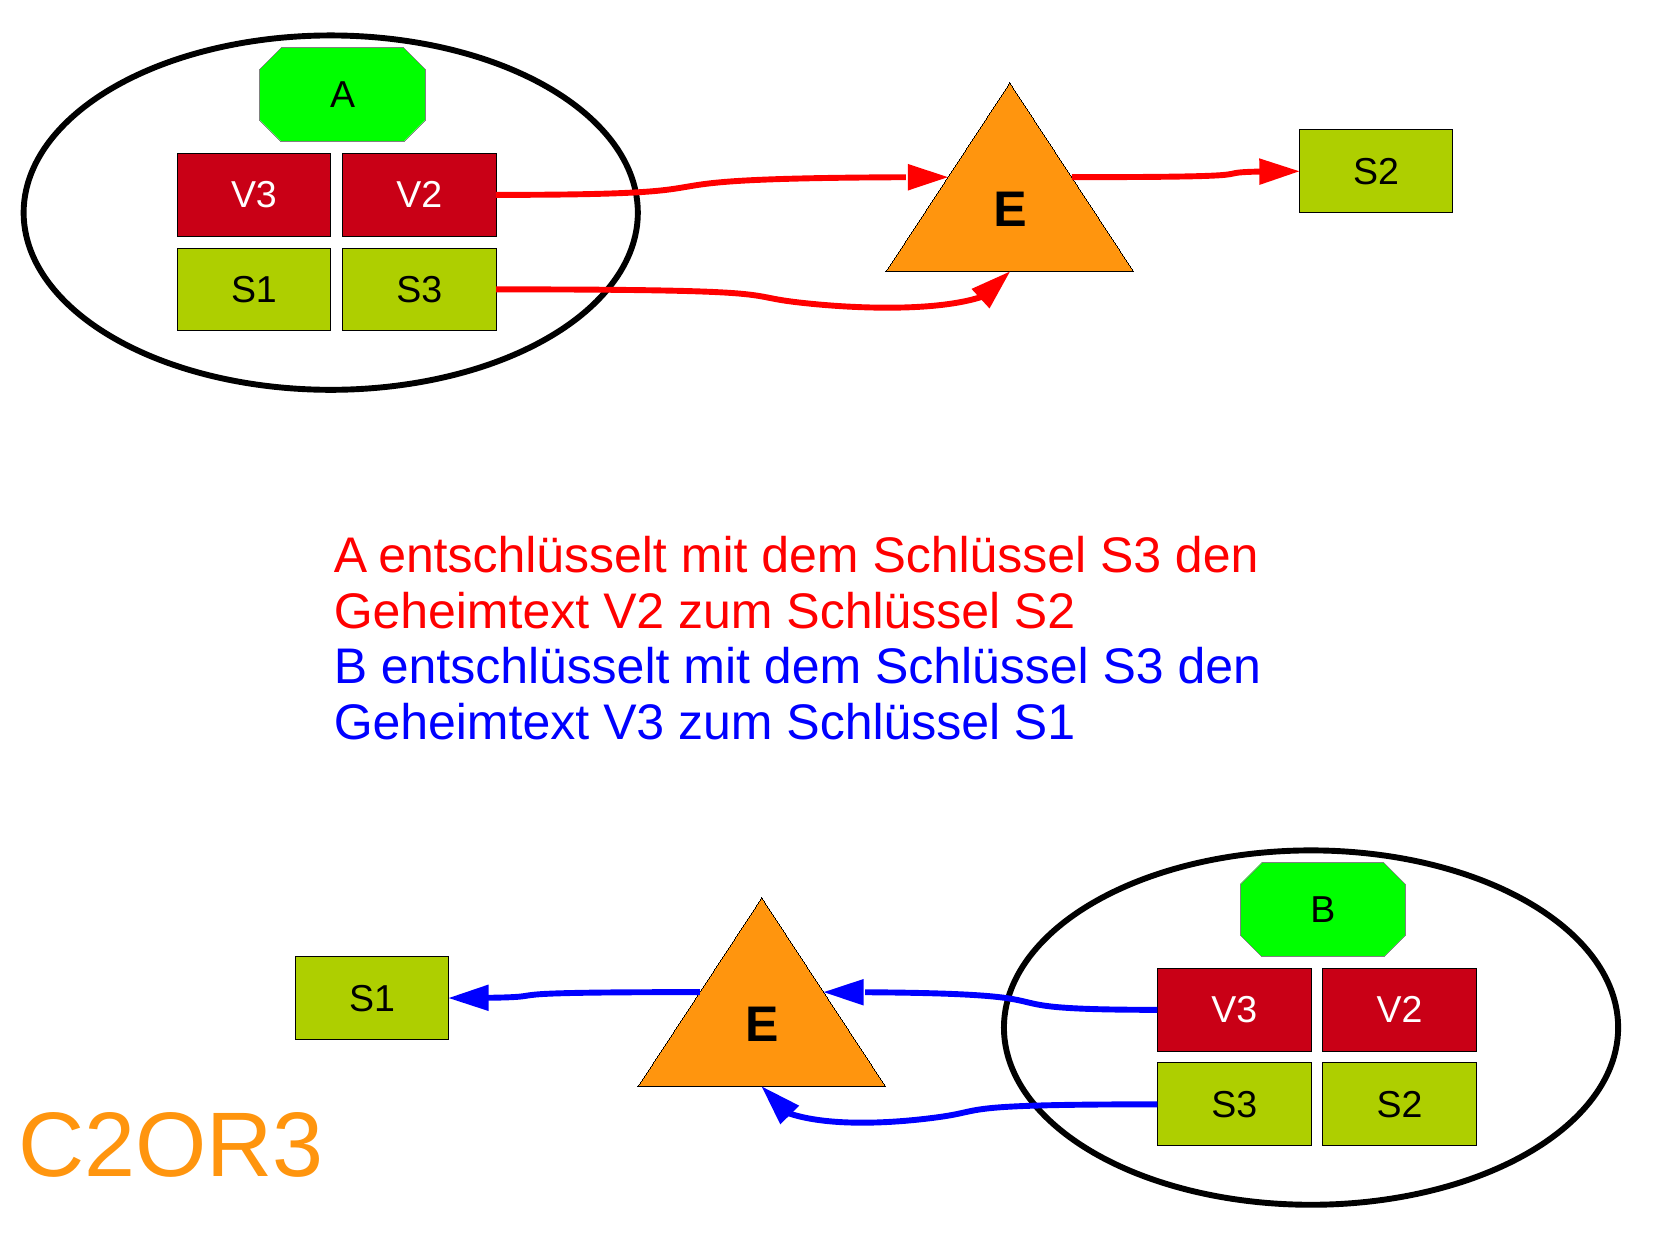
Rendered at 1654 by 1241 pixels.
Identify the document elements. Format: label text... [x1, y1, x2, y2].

text_box A [259, 47, 426, 142]
text_box S3 [1157, 1062, 1312, 1146]
text_box B [1240, 862, 1406, 957]
text_box E [637, 897, 886, 1087]
text_box S2 [1322, 1062, 1477, 1146]
text_box E [885, 82, 1134, 272]
text_box S1 [177, 248, 331, 331]
text_box V2 [342, 153, 497, 237]
text_box S3 [342, 248, 497, 331]
text_box V3 [1157, 968, 1312, 1052]
text_box A entschlüsselt mit dem Schlüssel S3 den Geheimtext V2 zum Schlüssel S2 B entschlüsselt mit dem Schlüssel S3 den Geheimtext V3 zum Schlüssel S1 [318, 519, 1430, 758]
text_box V2 [1322, 968, 1477, 1052]
text_box S1 [295, 956, 449, 1040]
text_box S2 [1299, 129, 1453, 213]
text_box V3 [177, 153, 331, 237]
text_box C2OR3 [11, 1062, 331, 1227]
